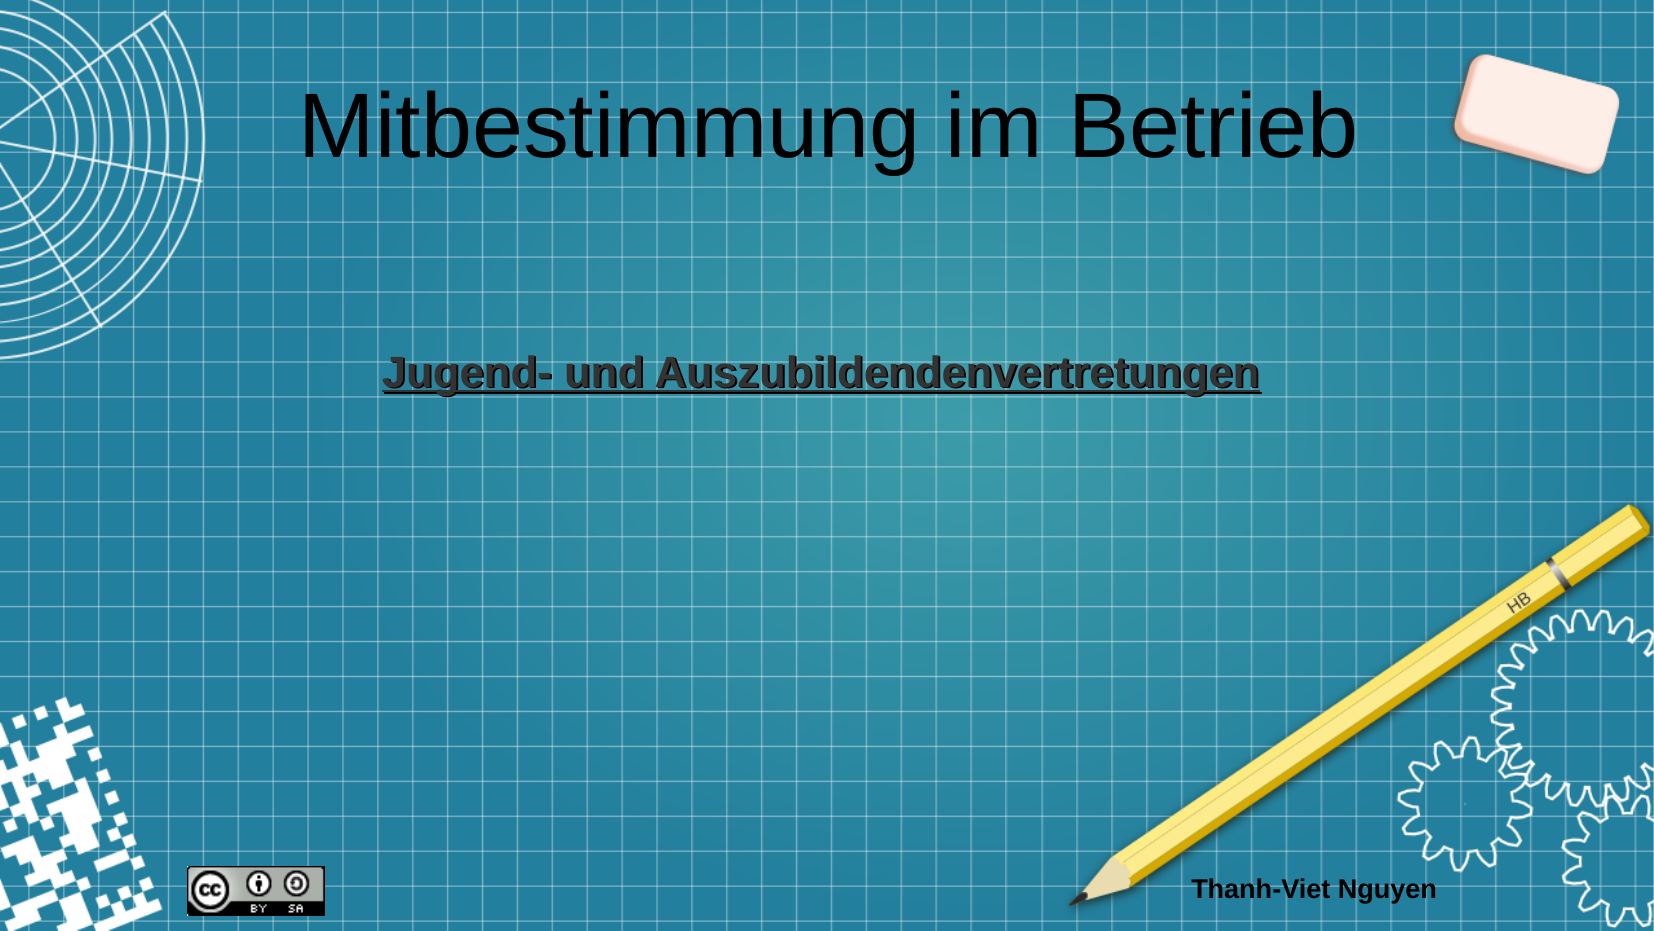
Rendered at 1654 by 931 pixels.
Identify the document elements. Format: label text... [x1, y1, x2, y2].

title Mitbestimmung im Betrieb [147, 59, 1512, 192]
text_box Thanh-Viet Nguyen [974, 832, 1654, 931]
subtitle Jugend- und Auszubildendenvertretungen [76, 301, 1565, 443]
picture [0, 0, 1654, 931]
